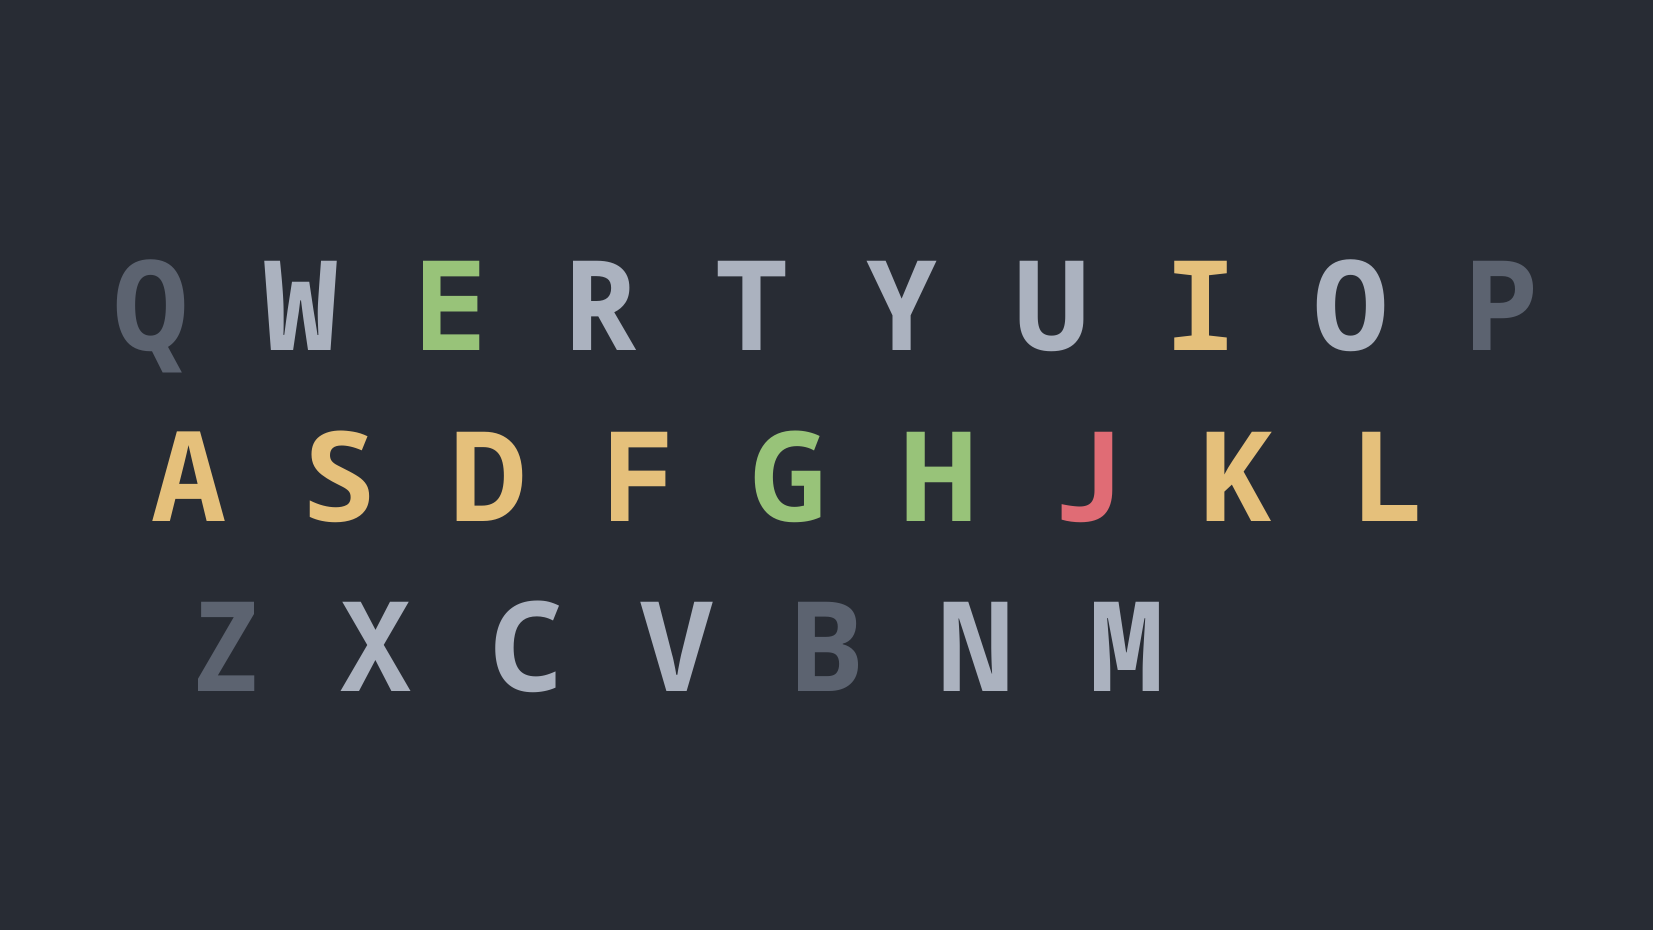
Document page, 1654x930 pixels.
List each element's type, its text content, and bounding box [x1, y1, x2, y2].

subtitle Q W E R T Y U I O P A S D F G H J K L Z X C V B N M [82, 112, 1571, 833]
